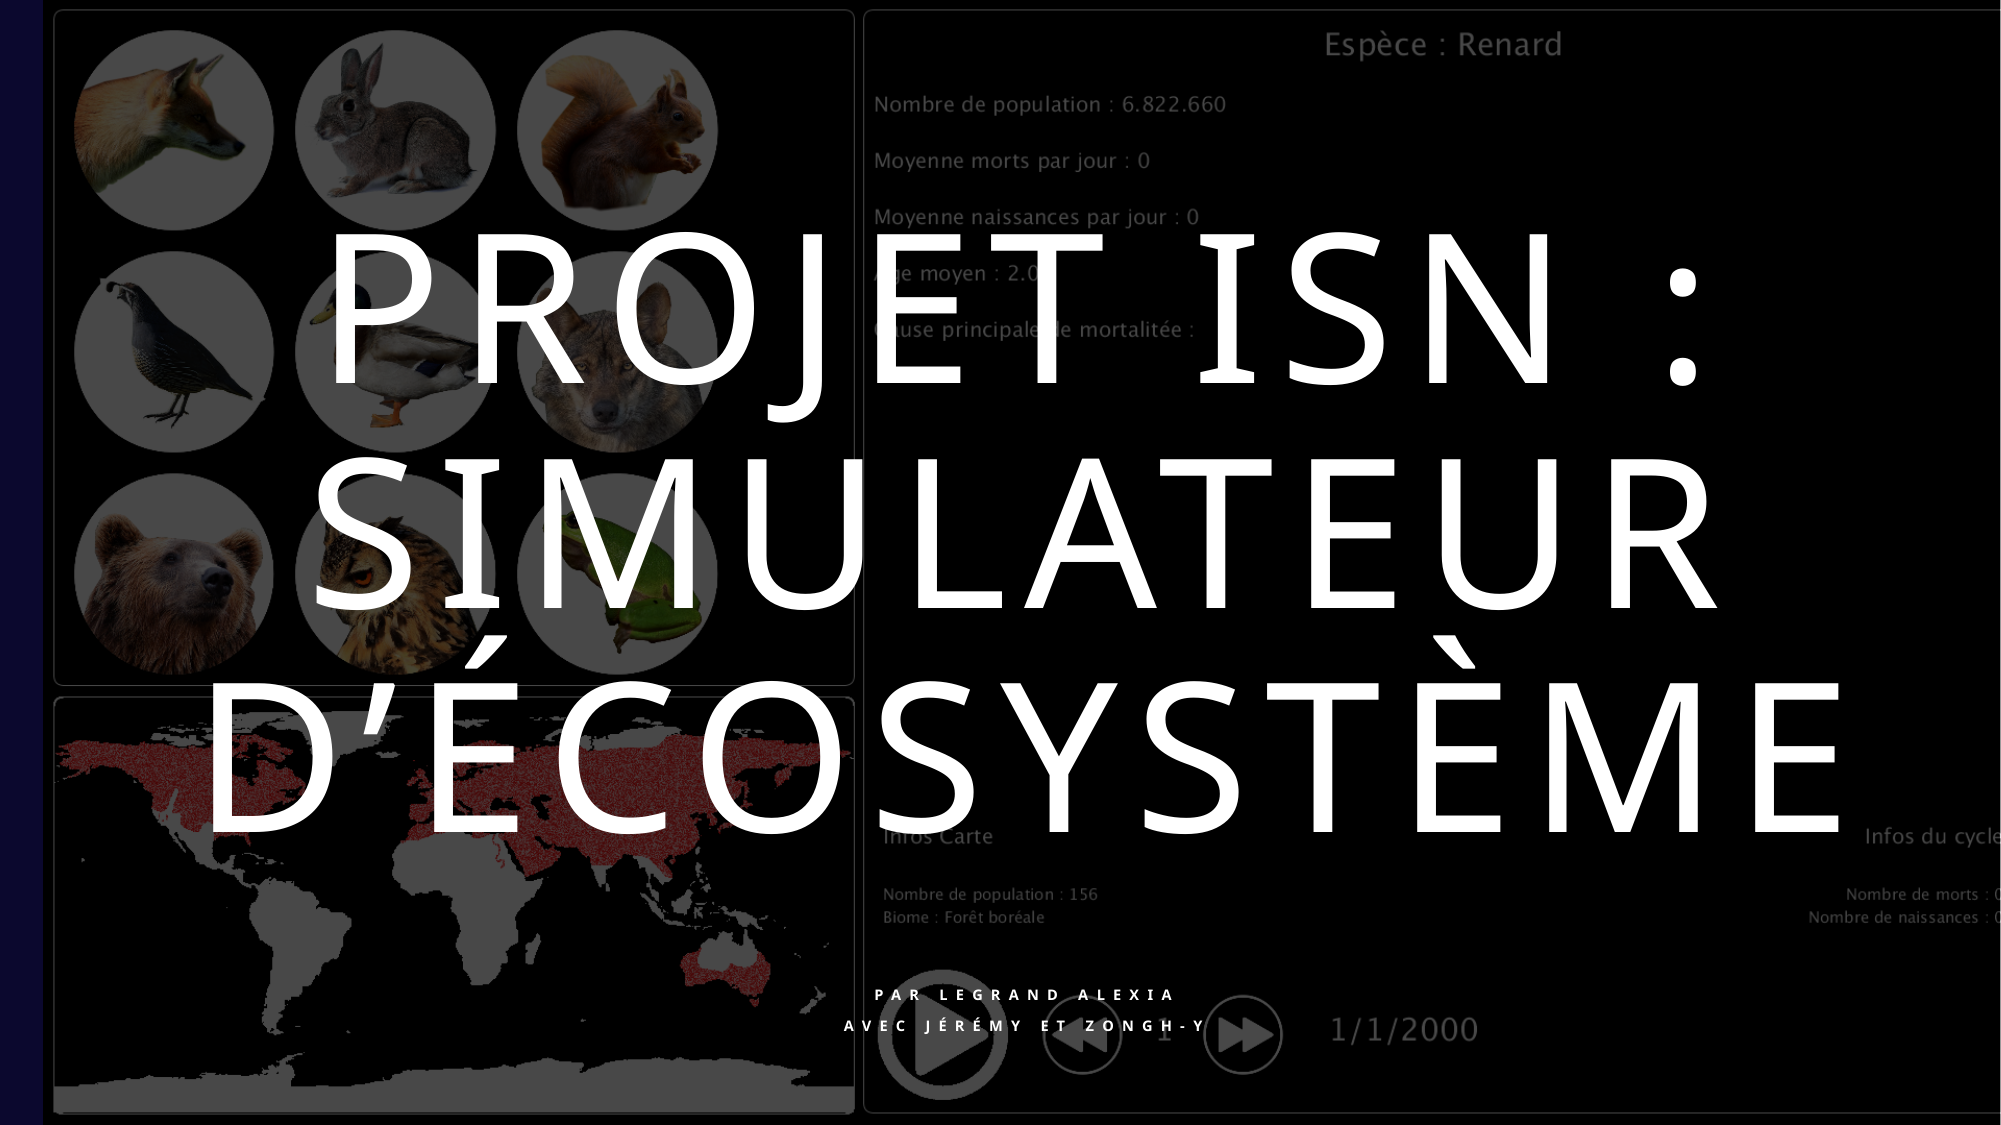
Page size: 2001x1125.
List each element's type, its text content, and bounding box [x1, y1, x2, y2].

text_box [0, 0, 43, 1125]
picture [43, 0, 2000, 1125]
subtitle Par Legrand alexia Avec jérémy et Zongh-y [275, 980, 1771, 1046]
title Projet isn : Simulateur d’écosystème [176, 180, 1870, 902]
